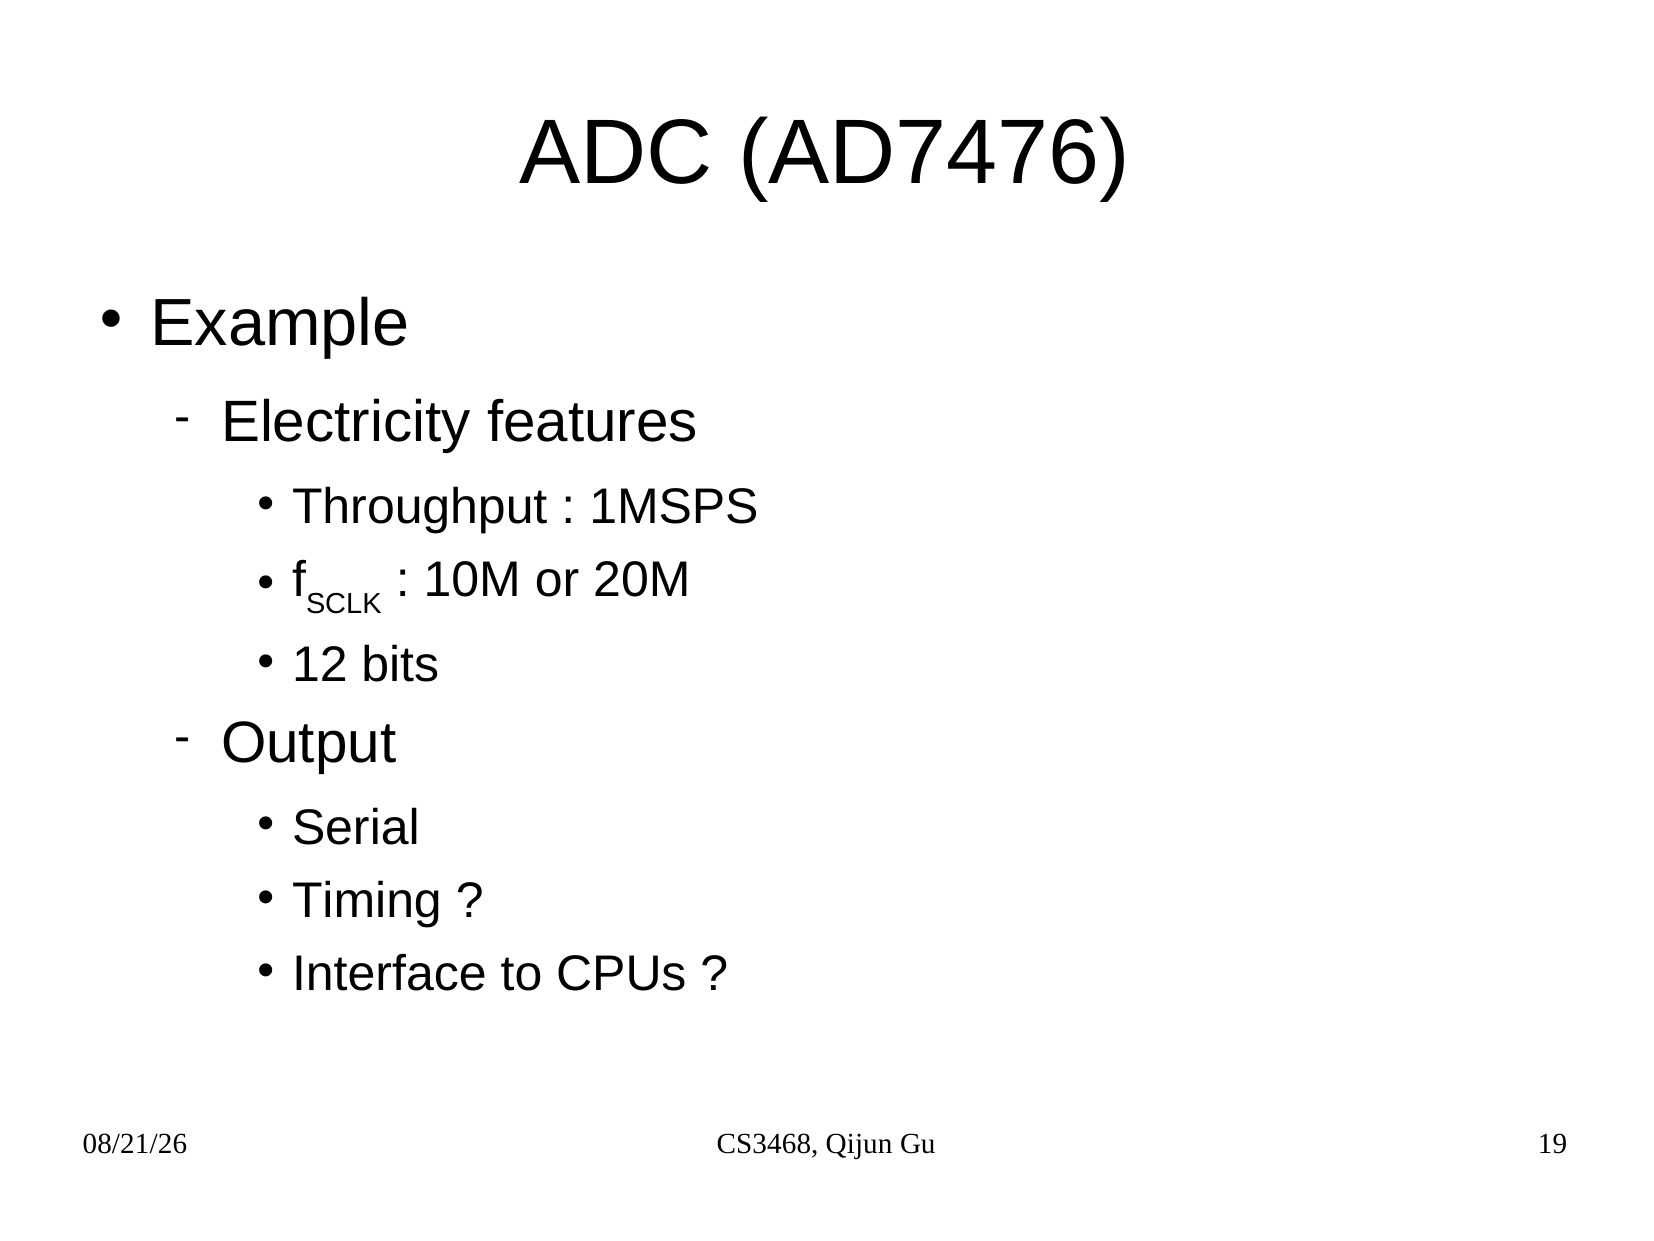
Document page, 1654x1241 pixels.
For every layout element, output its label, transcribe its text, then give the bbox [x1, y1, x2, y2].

list Example Electricity features Throughput : 1MSPS fSCLK : 10M or 20M 12 bits Output Serial Timing ? Interface to CPUs ? [82, 290, 1568, 1091]
title ADC (AD7476) [82, 56, 1568, 247]
